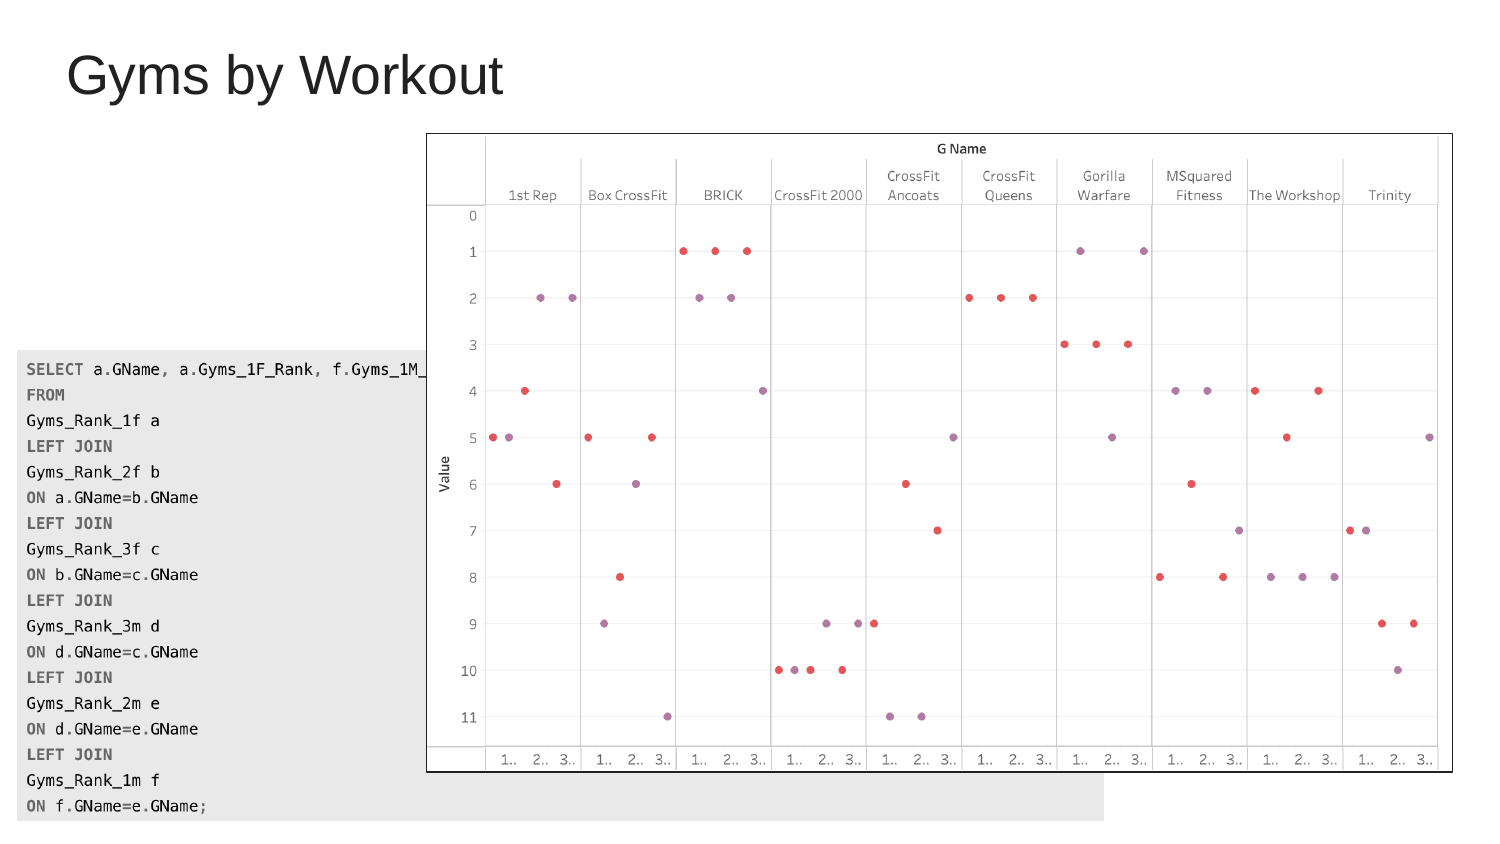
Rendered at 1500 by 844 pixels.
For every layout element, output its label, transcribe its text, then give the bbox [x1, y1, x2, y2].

picture [427, 134, 1452, 772]
title Gyms by Workout [51, 29, 523, 124]
picture [17, 350, 1104, 821]
